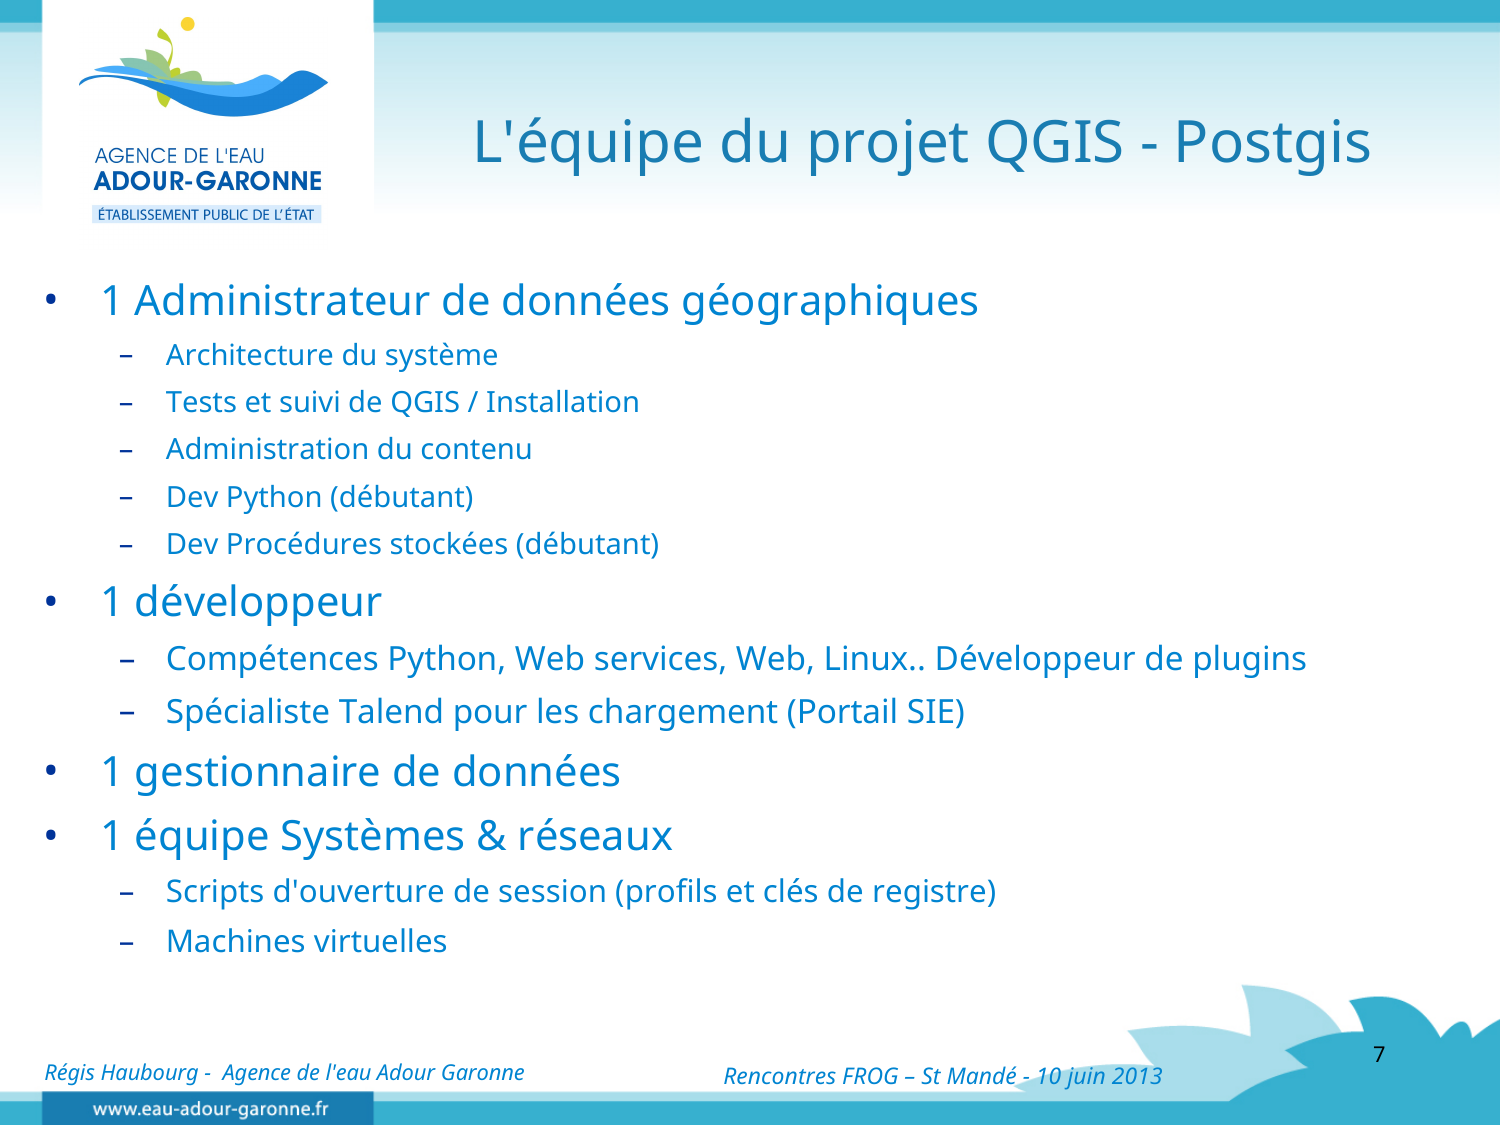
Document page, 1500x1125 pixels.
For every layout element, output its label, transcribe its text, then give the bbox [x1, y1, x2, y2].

picture [0, 0, 1500, 1125]
list 1 Administrateur de données géographiques Architecture du système Tests et suivi de QGIS / Installation Administration du contenu Dev Python (débutant) Dev Procédures stockées (débutant) 1 développeur Compétences Python, Web services, Web, Linux.. Développeur de plugins Spécialiste Talend pour les chargement (Portail SIE) 1 gestionnaire de données 1 équipe Systèmes & réseaux Scripts d'ouverture de session (profils et clés de registre) Machines virtuelles [29, 265, 1447, 967]
title L'équipe du projet QGIS - Postgis [383, 45, 1477, 233]
